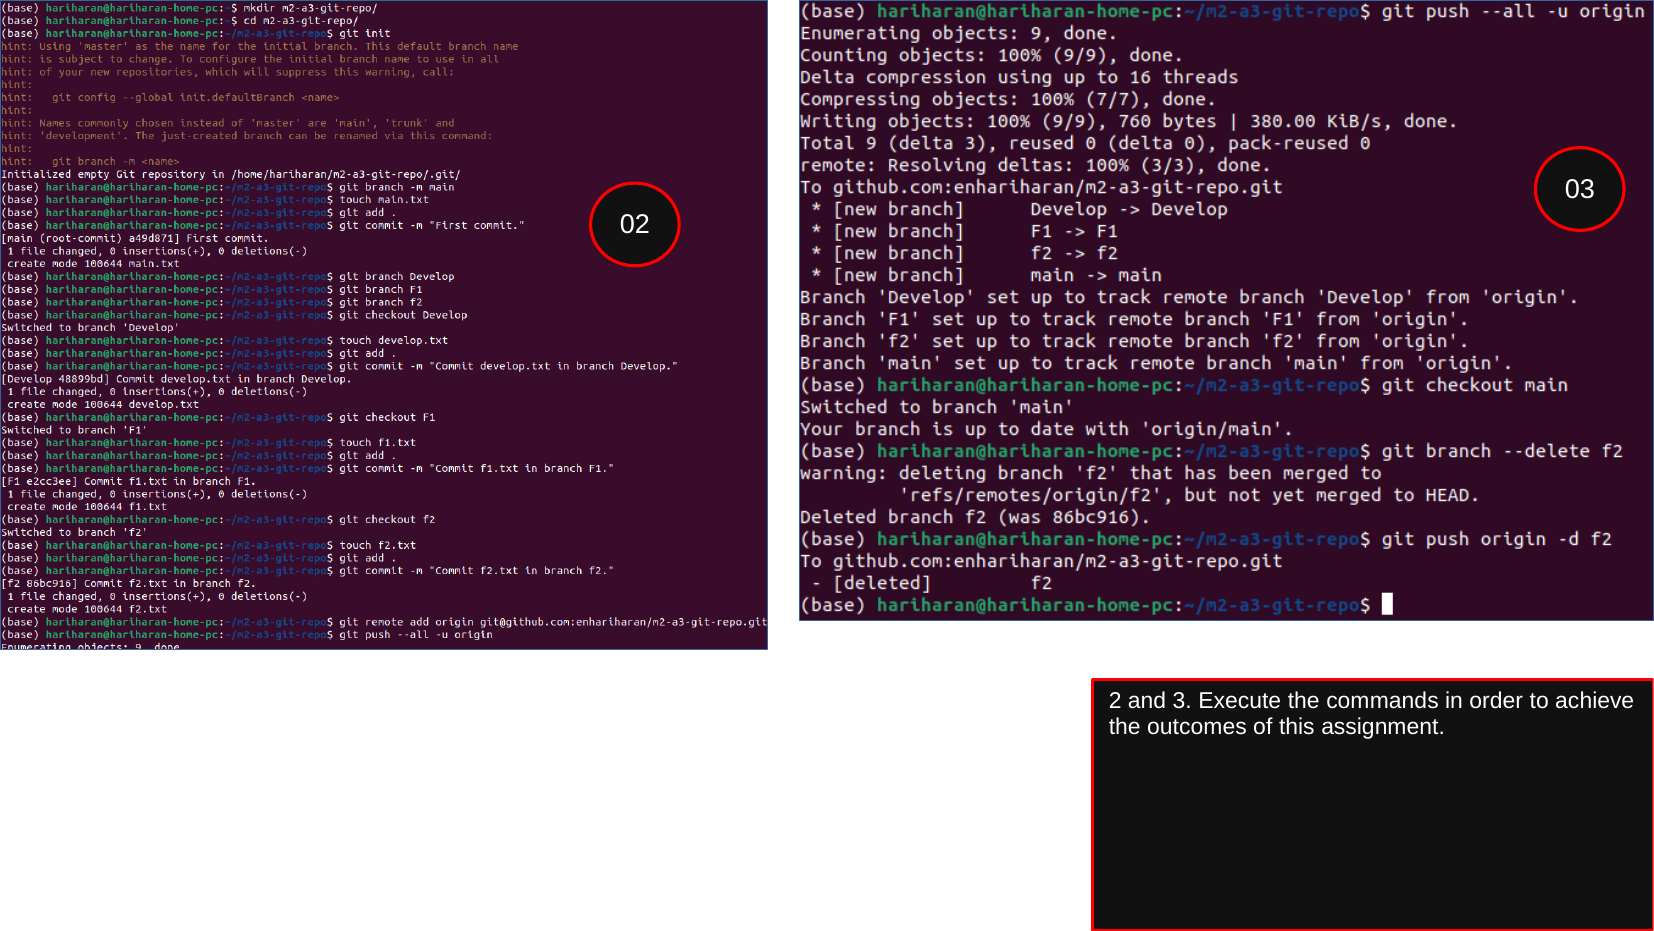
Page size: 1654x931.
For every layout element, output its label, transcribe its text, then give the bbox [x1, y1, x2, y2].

picture [0, 0, 768, 650]
picture [799, 0, 1654, 621]
text_box 2 and 3. Execute the commands in order to achieve the outcomes of this assignment. [1092, 679, 1654, 931]
text_box 02 [590, 183, 680, 266]
text_box 03 [1535, 147, 1625, 231]
